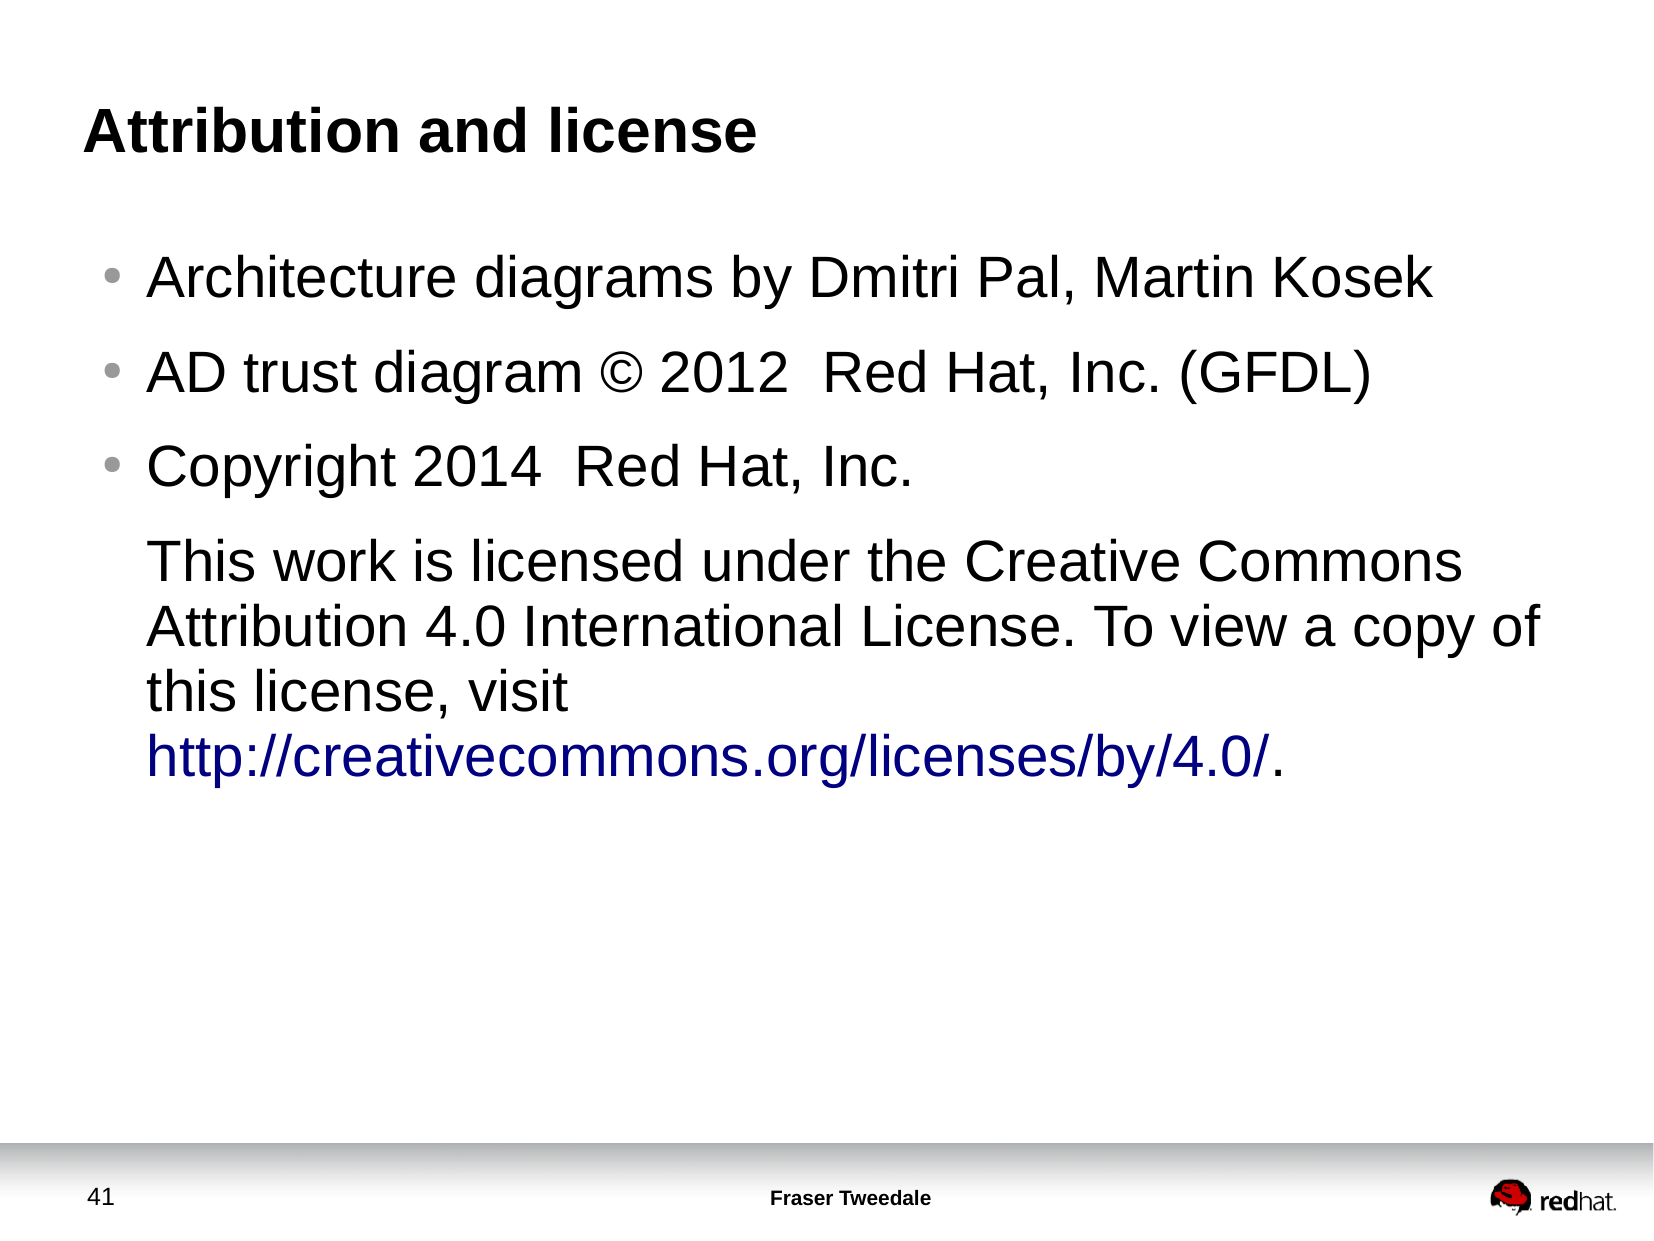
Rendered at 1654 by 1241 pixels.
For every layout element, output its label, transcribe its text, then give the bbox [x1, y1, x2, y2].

picture [0, 1143, 1654, 1241]
title Attribution and license [82, 37, 1571, 226]
list Architecture diagrams by Dmitri Pal, Martin Kosek AD trust diagram © 2012 Red Hat, Inc. (GFDL) Copyright 2014 Red Hat, Inc. This work is licensed under the Creative Commons Attribution 4.0 International License. To view a copy of this license, visit http://creativecommons.org/licenses/by/4.0/. [86, 244, 1576, 1039]
